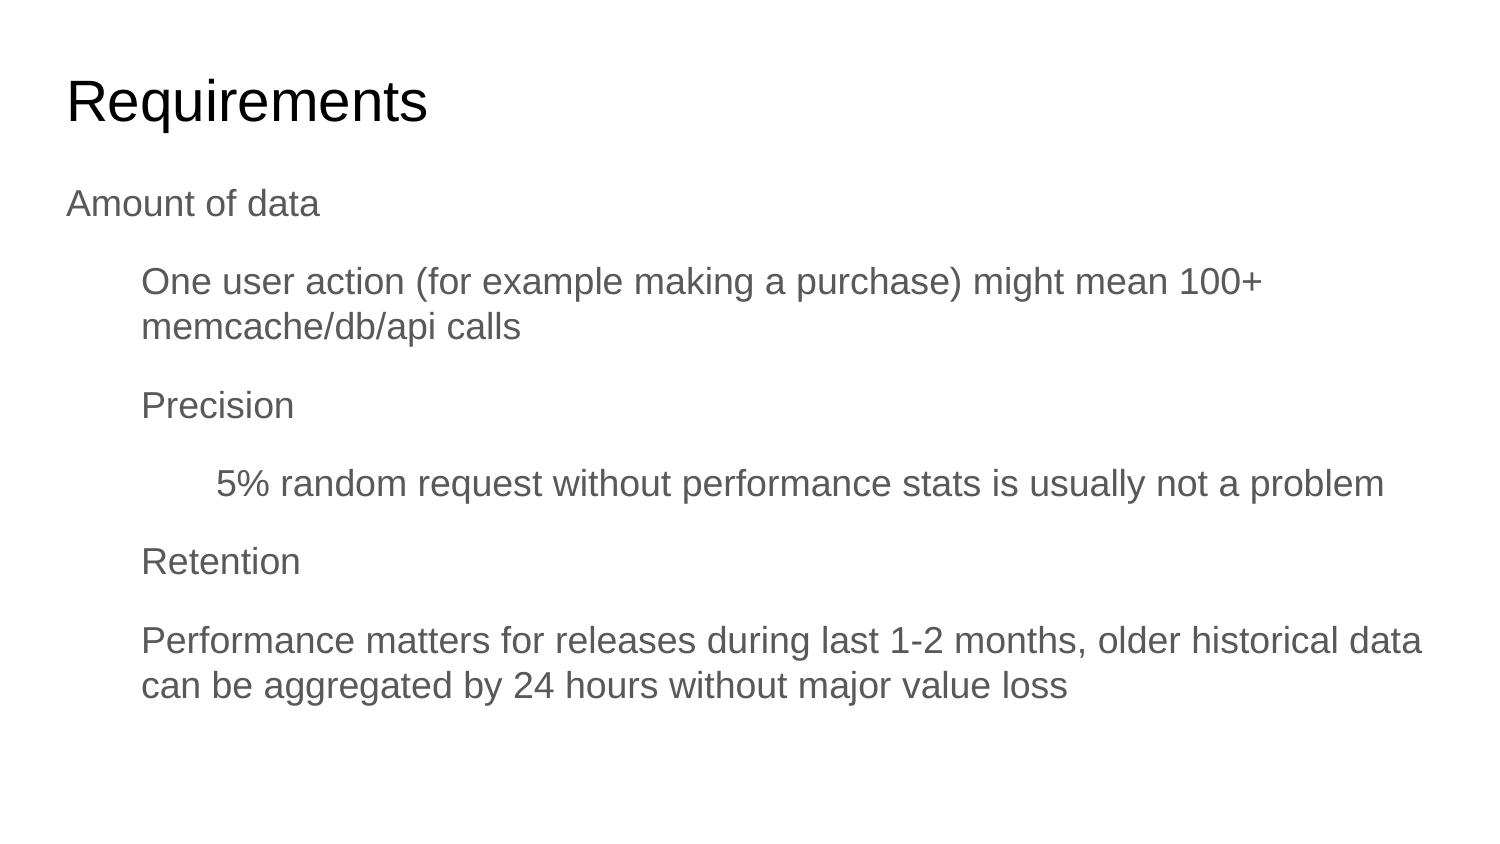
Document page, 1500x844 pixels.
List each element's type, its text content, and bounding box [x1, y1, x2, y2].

list Amount of data One user action (for example making a purchase) might mean 100+ memcache/db/api calls Precision 5% random request without performance stats is usually not a problem Retention Performance matters for releases during last 1-2 months, older historical data can be aggregated by 24 hours without major value loss [51, 164, 1449, 782]
title Requirements [51, 48, 1449, 142]
